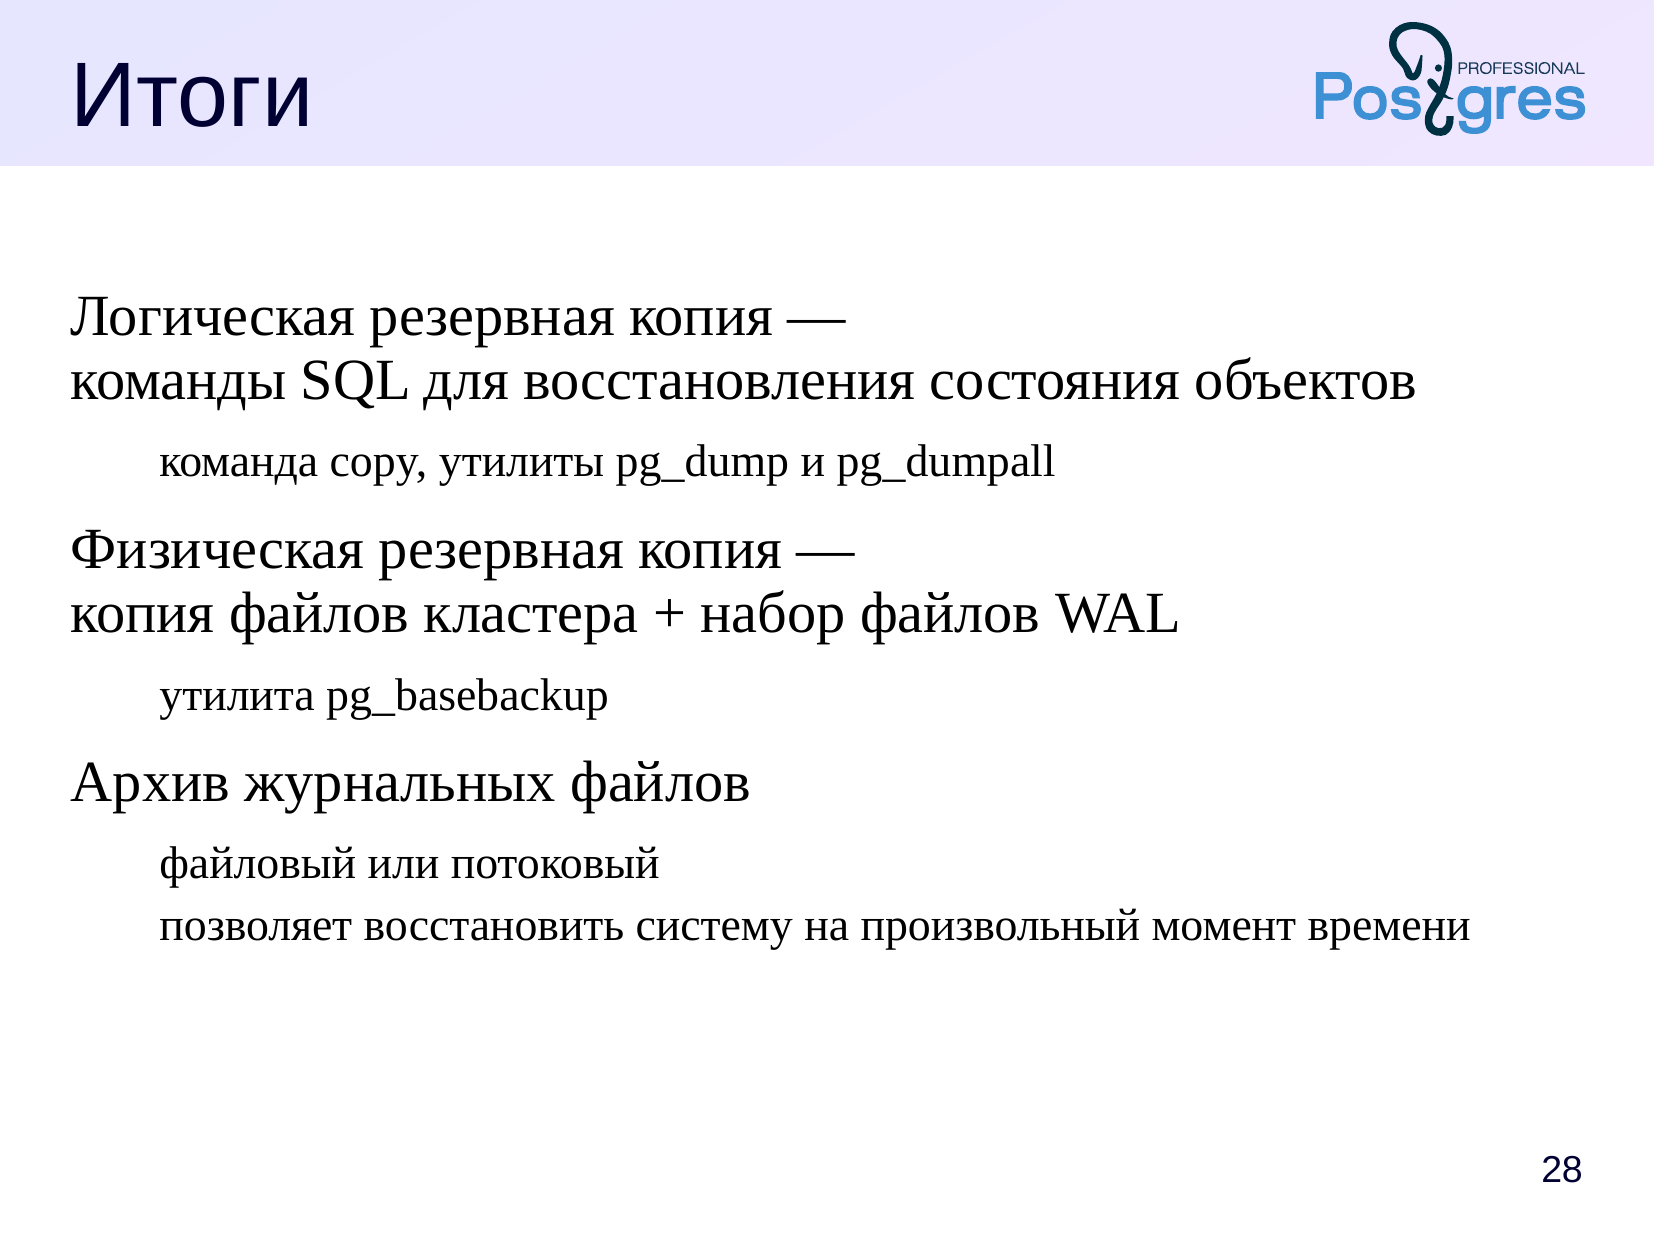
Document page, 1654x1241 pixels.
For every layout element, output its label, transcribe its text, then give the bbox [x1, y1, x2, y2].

title Итоги [70, 43, 1241, 147]
list Логическая резервная копия — команды SQL для восстановления состояния объектов команда copy, утилиты pg_dump и pg_dumpall Физическая резервная копия — копия файлов кластера + набор файлов WAL утилита pg_basebackup Архив журнальных файлов файловый или потоковый позволяет восстановить систему на произвольный момент времени [70, 283, 1583, 1134]
